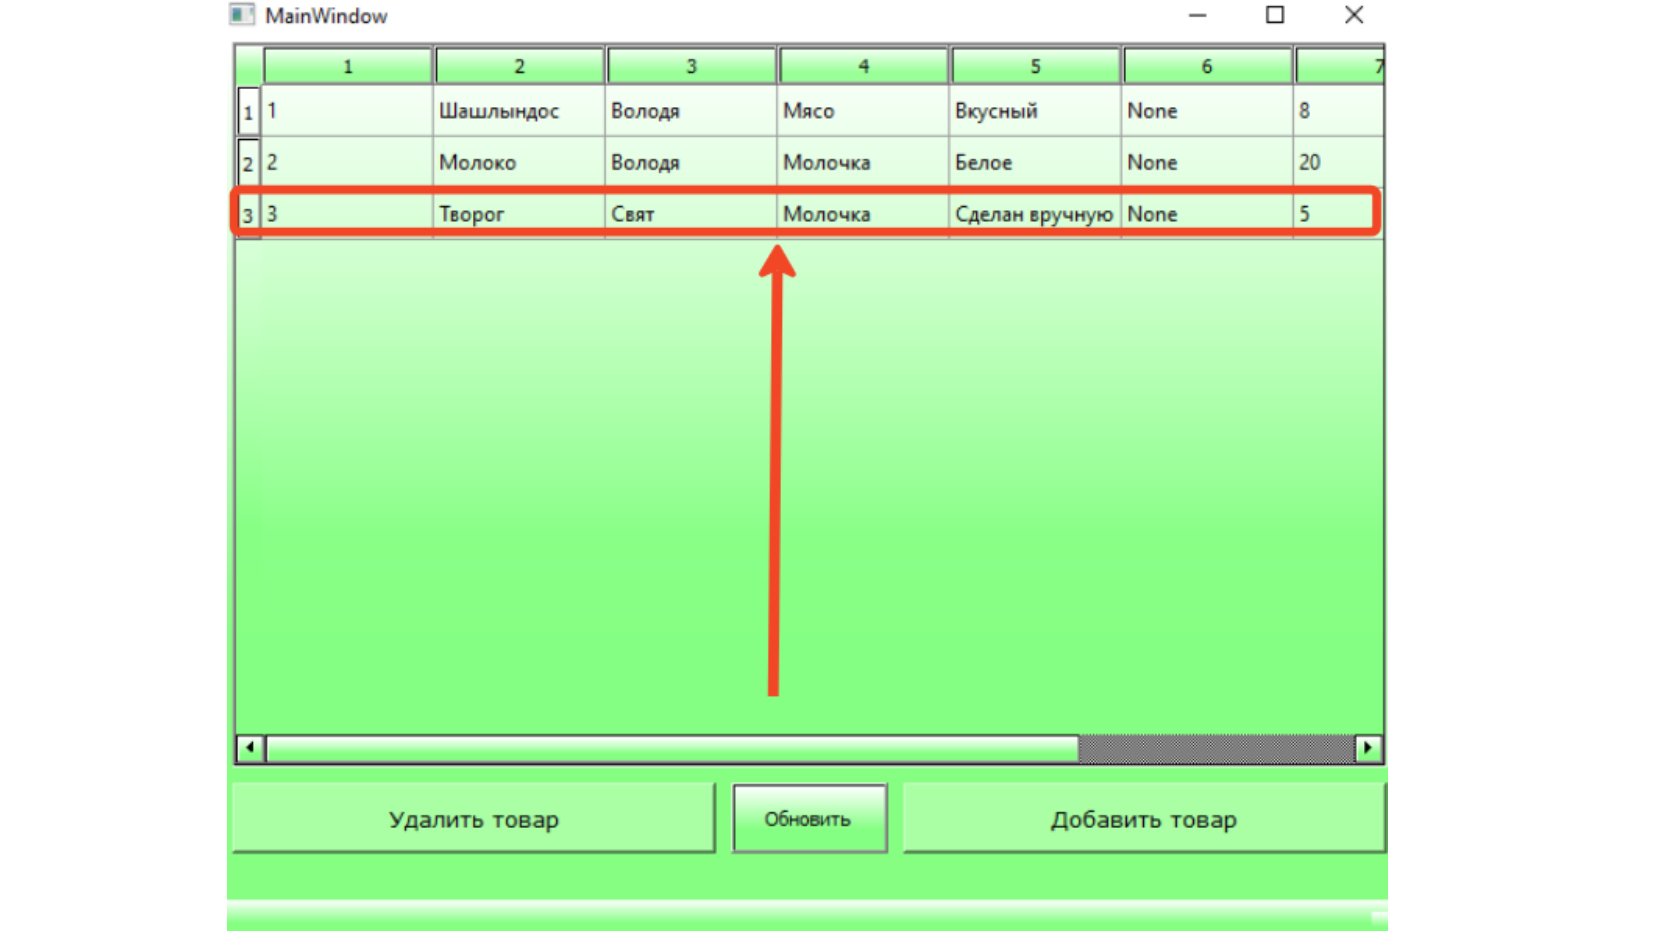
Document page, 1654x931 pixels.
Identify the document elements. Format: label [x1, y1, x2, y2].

picture [227, 0, 1388, 931]
